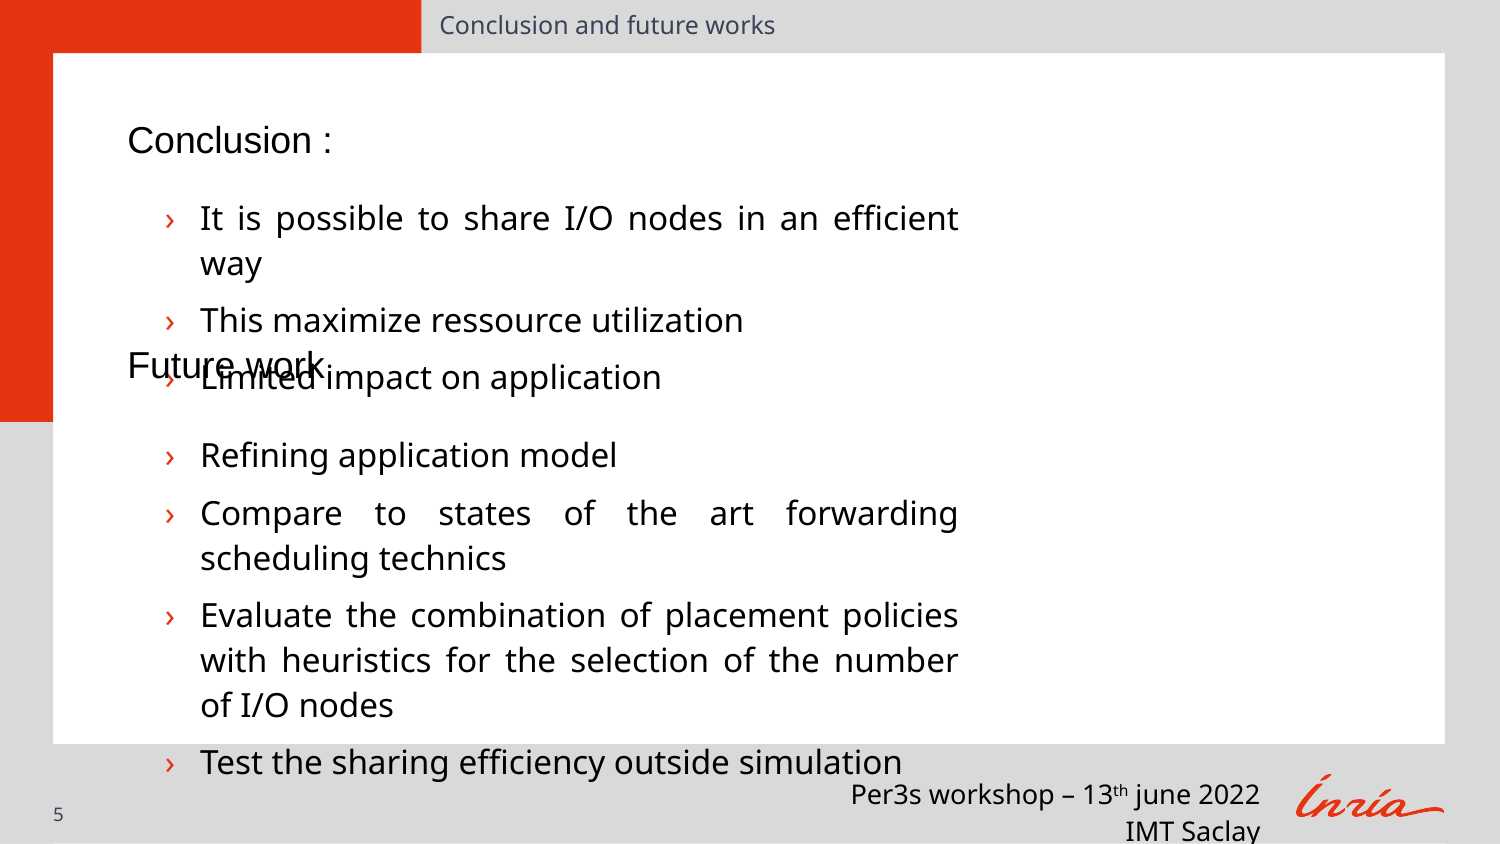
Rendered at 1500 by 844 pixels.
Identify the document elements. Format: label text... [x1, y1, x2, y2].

title Conclusion and future works [421, 0, 1447, 53]
text_box It is possible to share I/O nodes in an efficient way This maximize ressource utilization Limited impact on application [150, 187, 975, 311]
picture [1289, 767, 1451, 824]
text_box Conclusion : [112, 112, 826, 170]
text_box Per3s workshop – 13th june 2022 IMT Saclay [600, 768, 1276, 844]
text_box Refining application model Compare to states of the art forwarding scheduling technics Evaluate the combination of placement policies with heuristics for the selection of the number of I/O nodes Test the sharing efficiency outside simulation [150, 425, 975, 673]
text_box Future work [112, 337, 751, 395]
